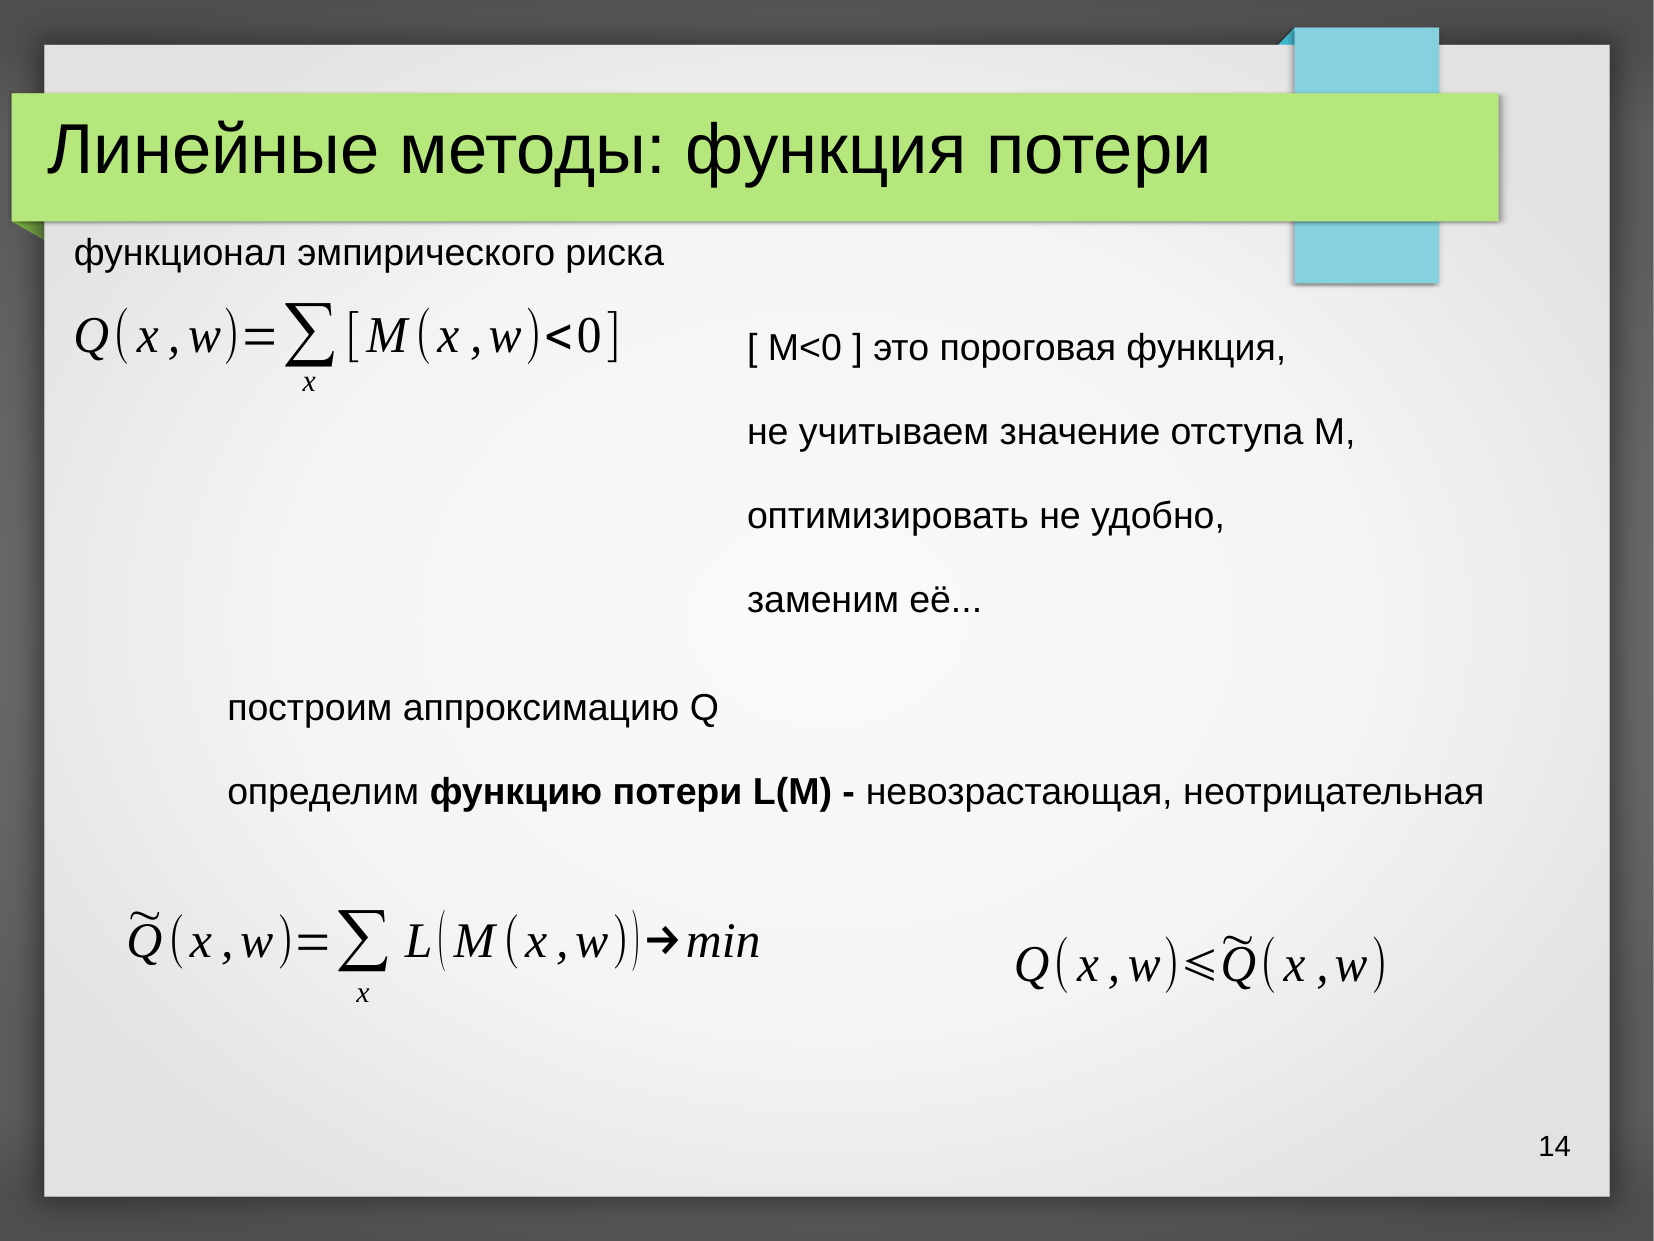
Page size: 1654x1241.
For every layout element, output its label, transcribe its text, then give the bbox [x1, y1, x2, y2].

title Линейные методы: функция потери [47, 109, 1501, 189]
text_box [ M<0 ] это пороговая функция, не учитываем значение отступа M, оптимизировать не удобно, заменим её... [732, 318, 1394, 628]
text_box функционал эмпирического риска [59, 224, 697, 284]
picture [0, 0, 1654, 1241]
chart [1007, 933, 1394, 999]
text_box построим аппроксимацию Q определим функцию потери L(M) - невозрастающая, неотрицательная [212, 679, 1524, 863]
chart [119, 906, 768, 1009]
chart [67, 299, 626, 402]
